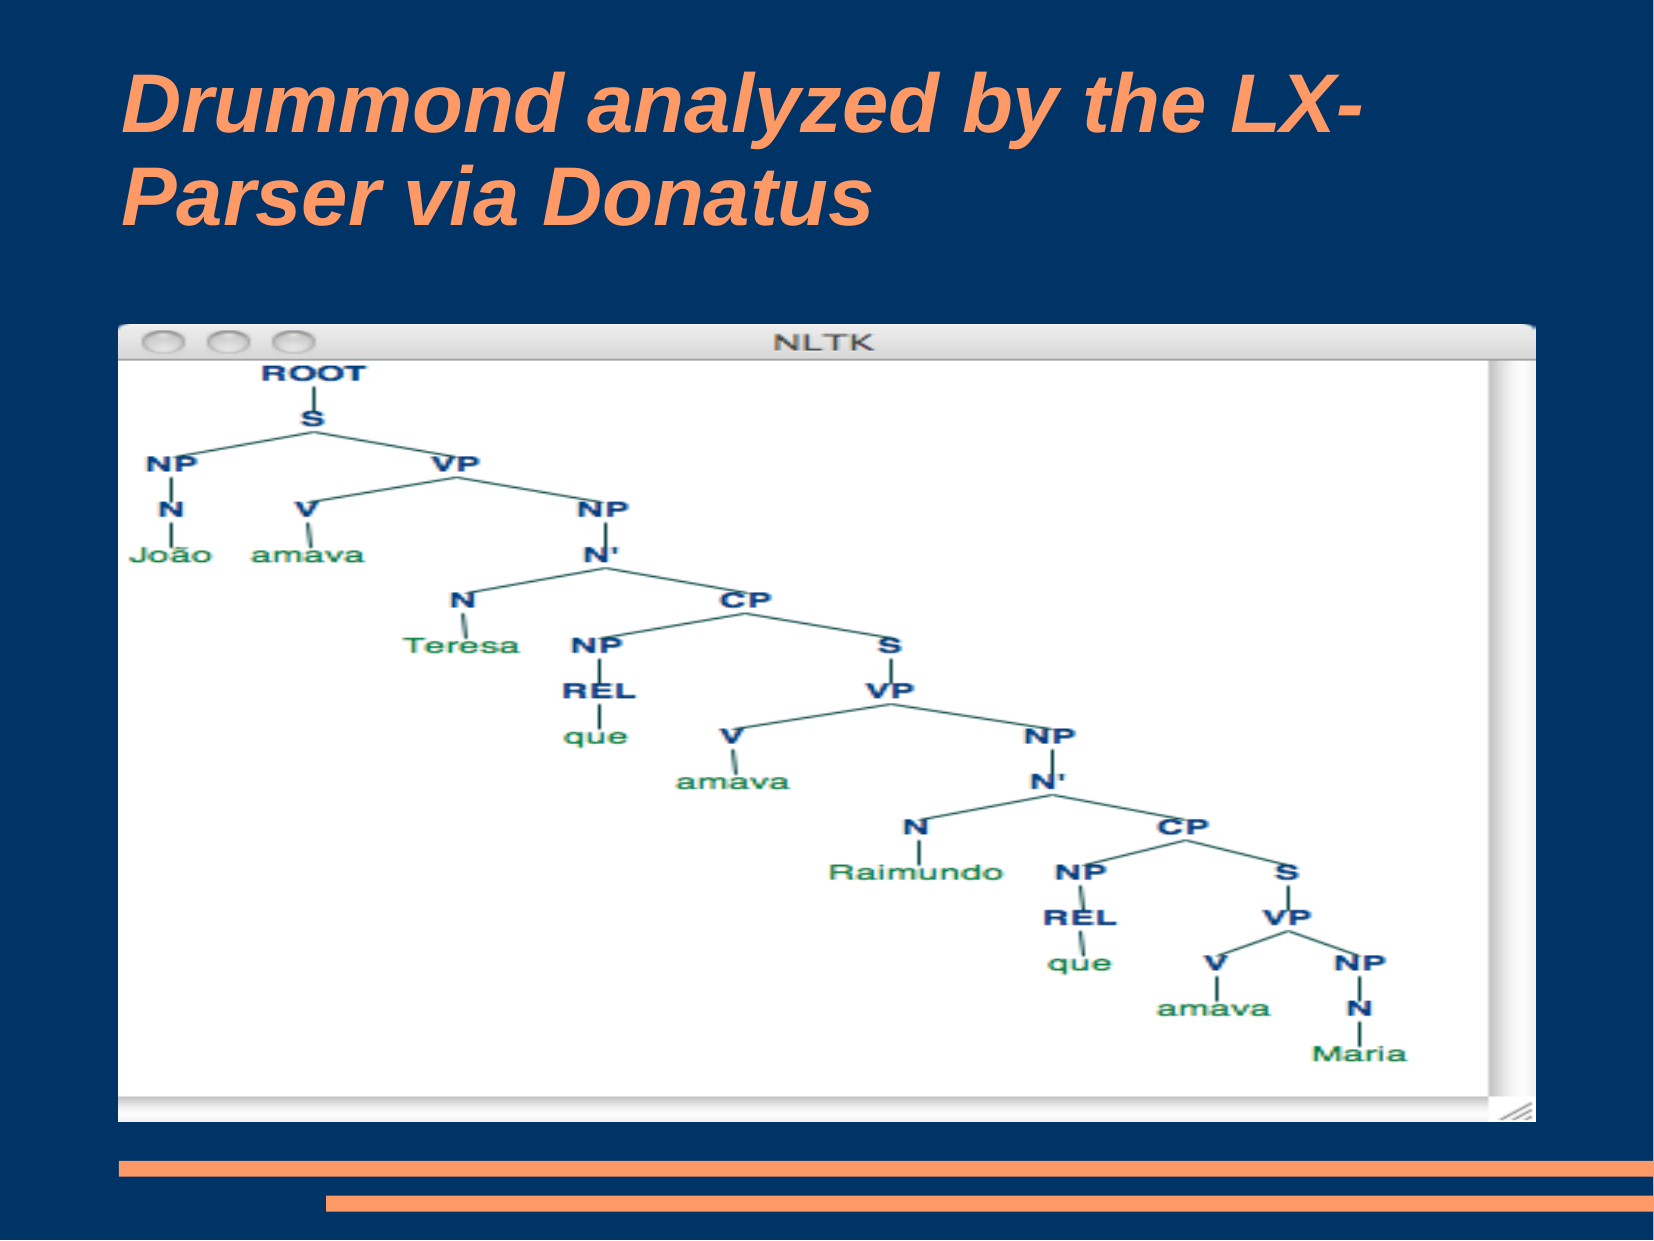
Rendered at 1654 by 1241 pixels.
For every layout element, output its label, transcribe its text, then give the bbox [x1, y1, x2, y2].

picture [118, 324, 1536, 1123]
title Drummond analyzed by the LX-Parser via Donatus [121, 46, 1534, 254]
